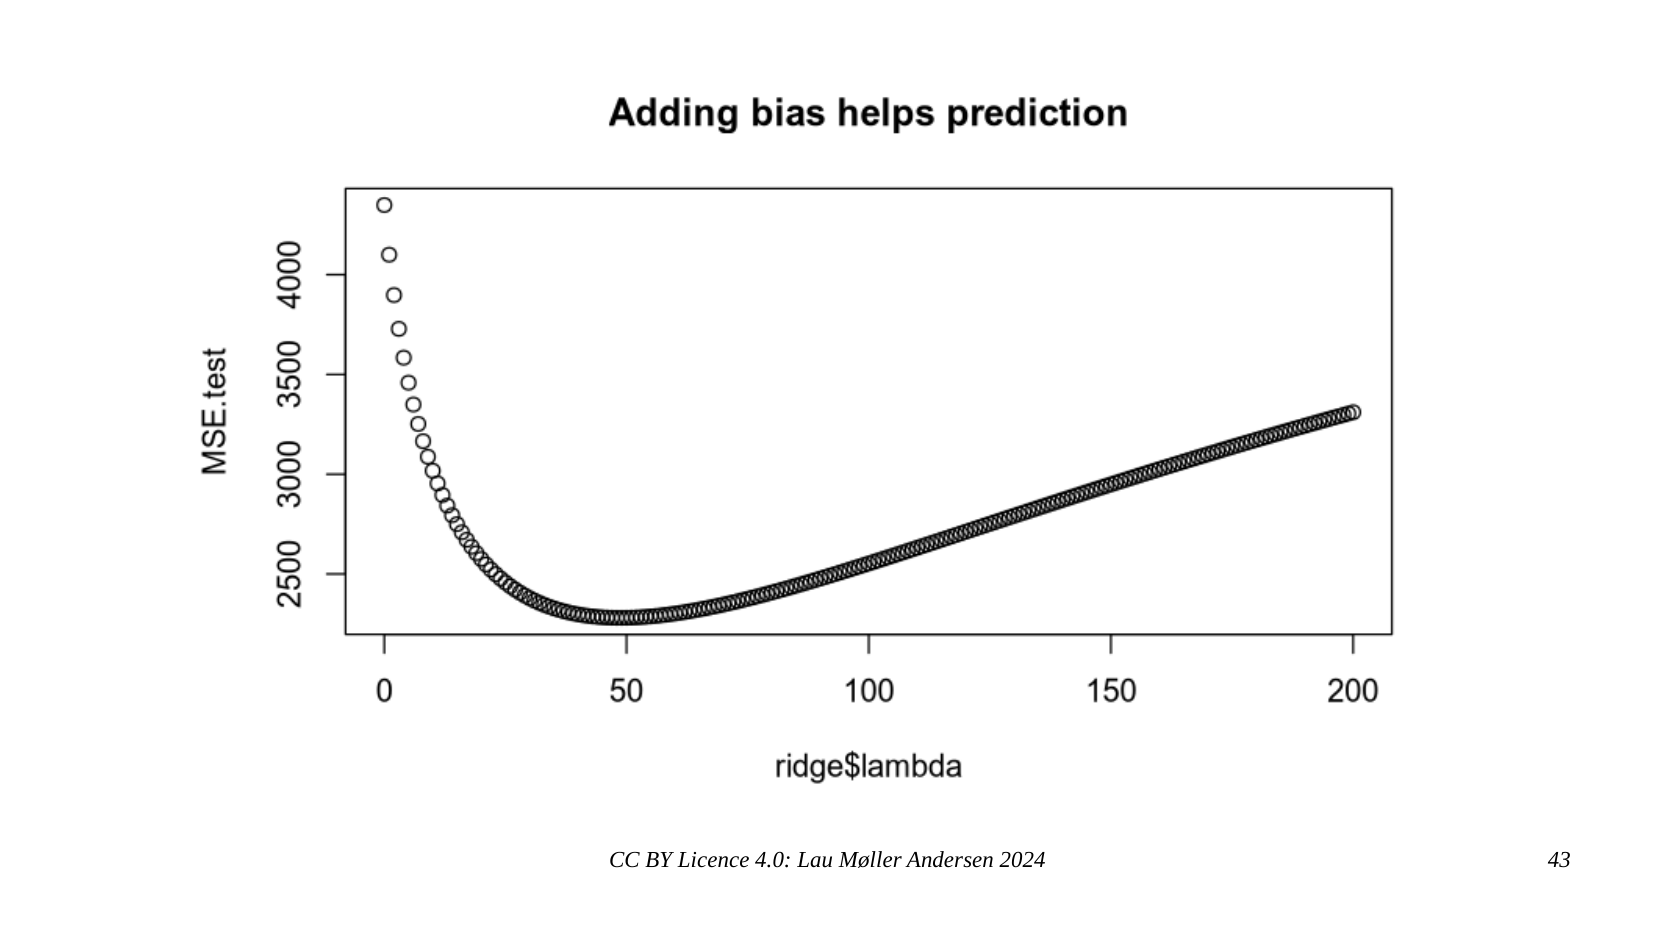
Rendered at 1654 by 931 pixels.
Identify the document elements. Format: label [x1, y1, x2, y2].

picture [192, 35, 1471, 827]
